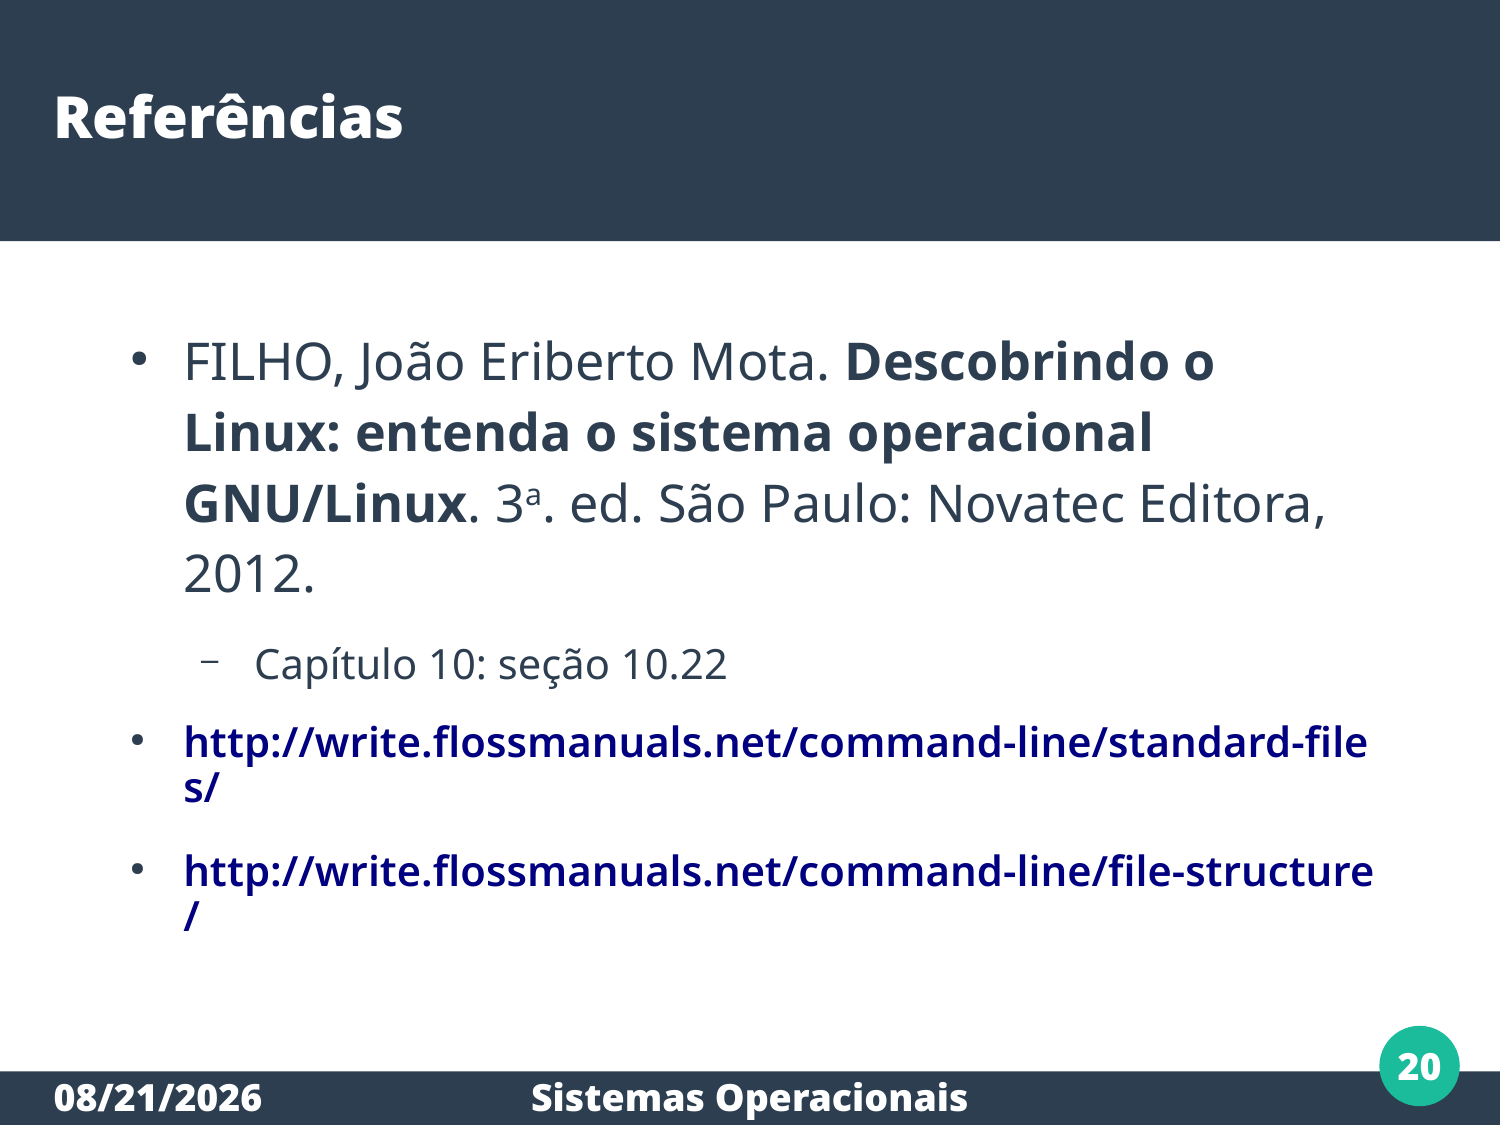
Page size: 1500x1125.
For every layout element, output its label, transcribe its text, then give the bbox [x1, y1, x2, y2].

list FILHO, João Eriberto Mota. Descobrindo o Linux: entenda o sistema operacional GNU/Linux. 3a. ed. São Paulo: Novatec Editora, 2012. Capítulo 10: seção 10.22 http://write.flossmanuals.net/command-line/standard-files/ http://write.flossmanuals.net/command-line/file-structure/ [112, 324, 1388, 978]
title Referências [53, 44, 1447, 188]
